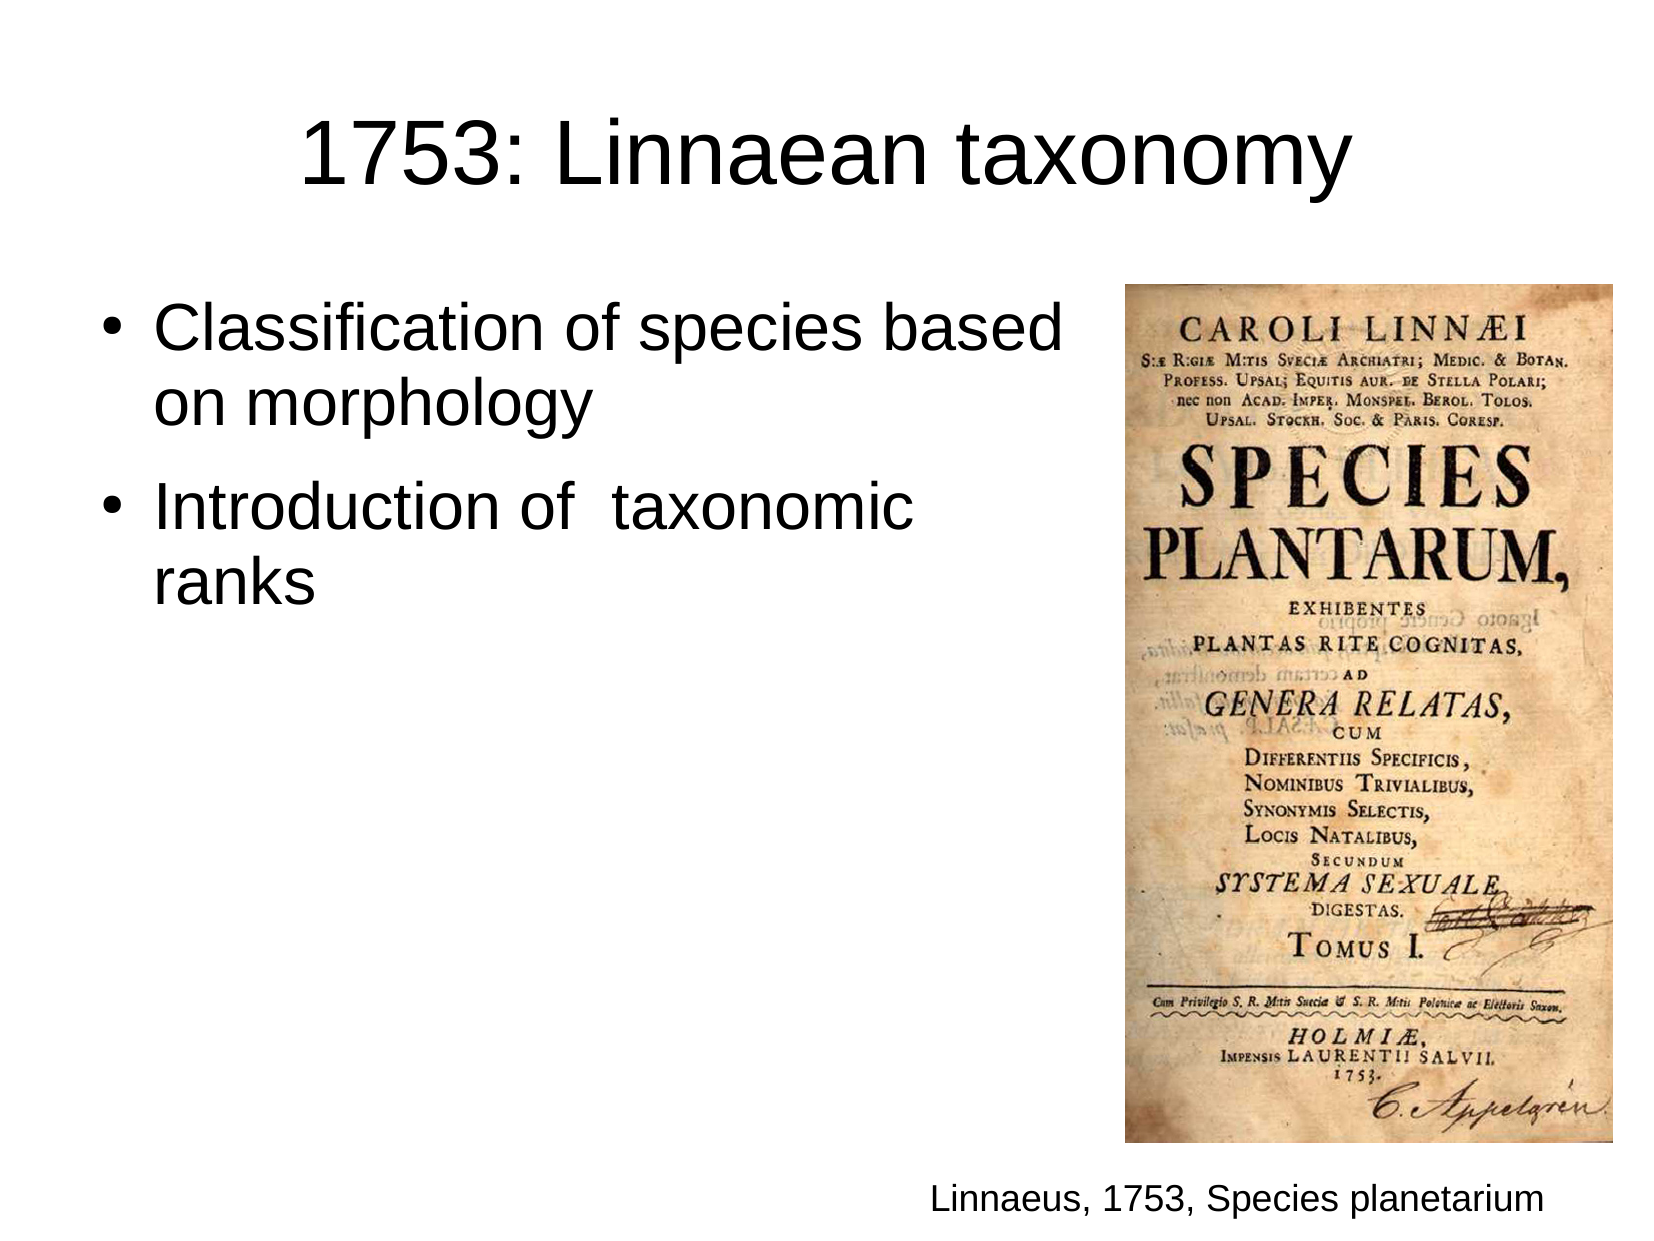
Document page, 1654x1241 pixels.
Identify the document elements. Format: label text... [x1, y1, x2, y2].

picture [1125, 284, 1613, 1143]
text_box Linnaeus, 1753, Species planetarium [915, 1170, 1636, 1227]
title 1753: Linnaean taxonomy [82, 49, 1571, 257]
list Classification of species based on morphology Introduction of taxonomic ranks [82, 290, 1081, 1201]
